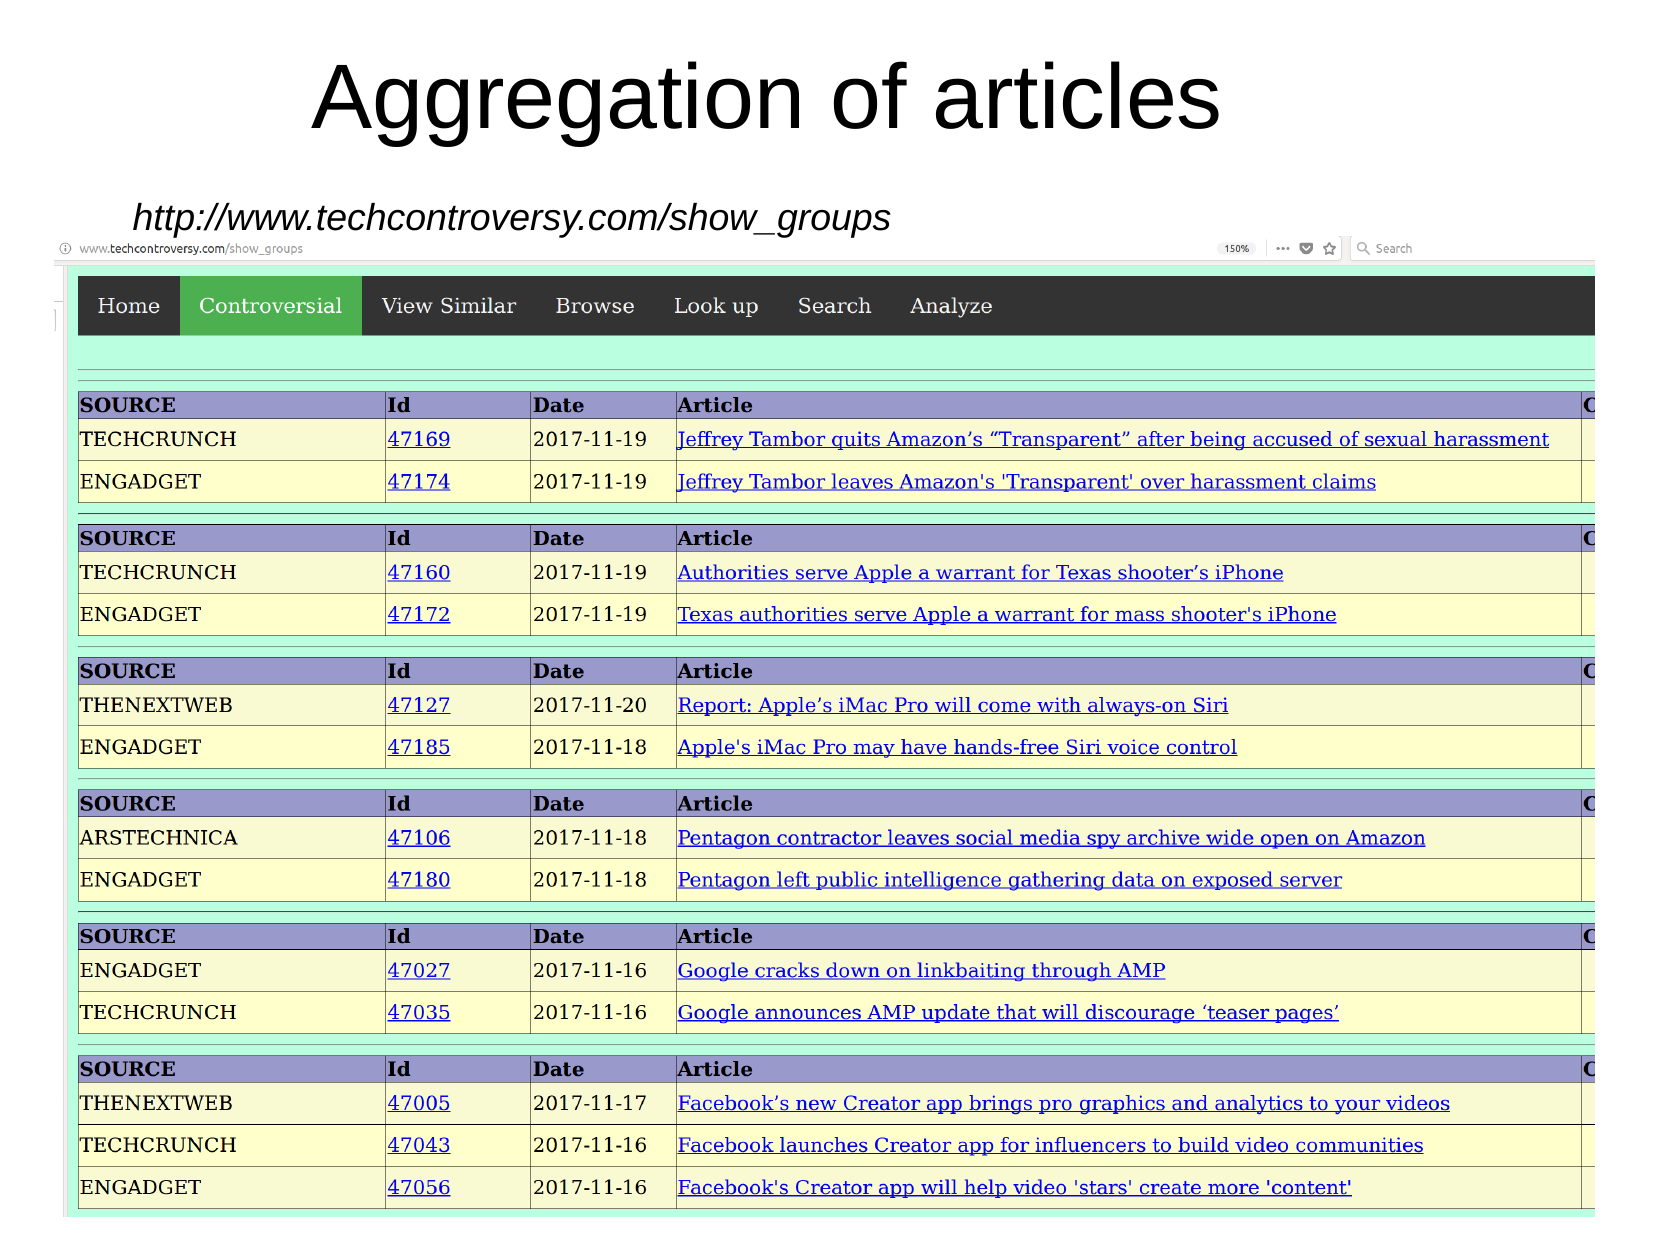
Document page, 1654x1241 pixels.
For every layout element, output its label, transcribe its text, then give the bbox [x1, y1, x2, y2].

text_box http://www.techcontroversy.com/show_groups [117, 188, 907, 246]
picture [54, 236, 1595, 1217]
title Aggregation of articles [94, 5, 1441, 189]
